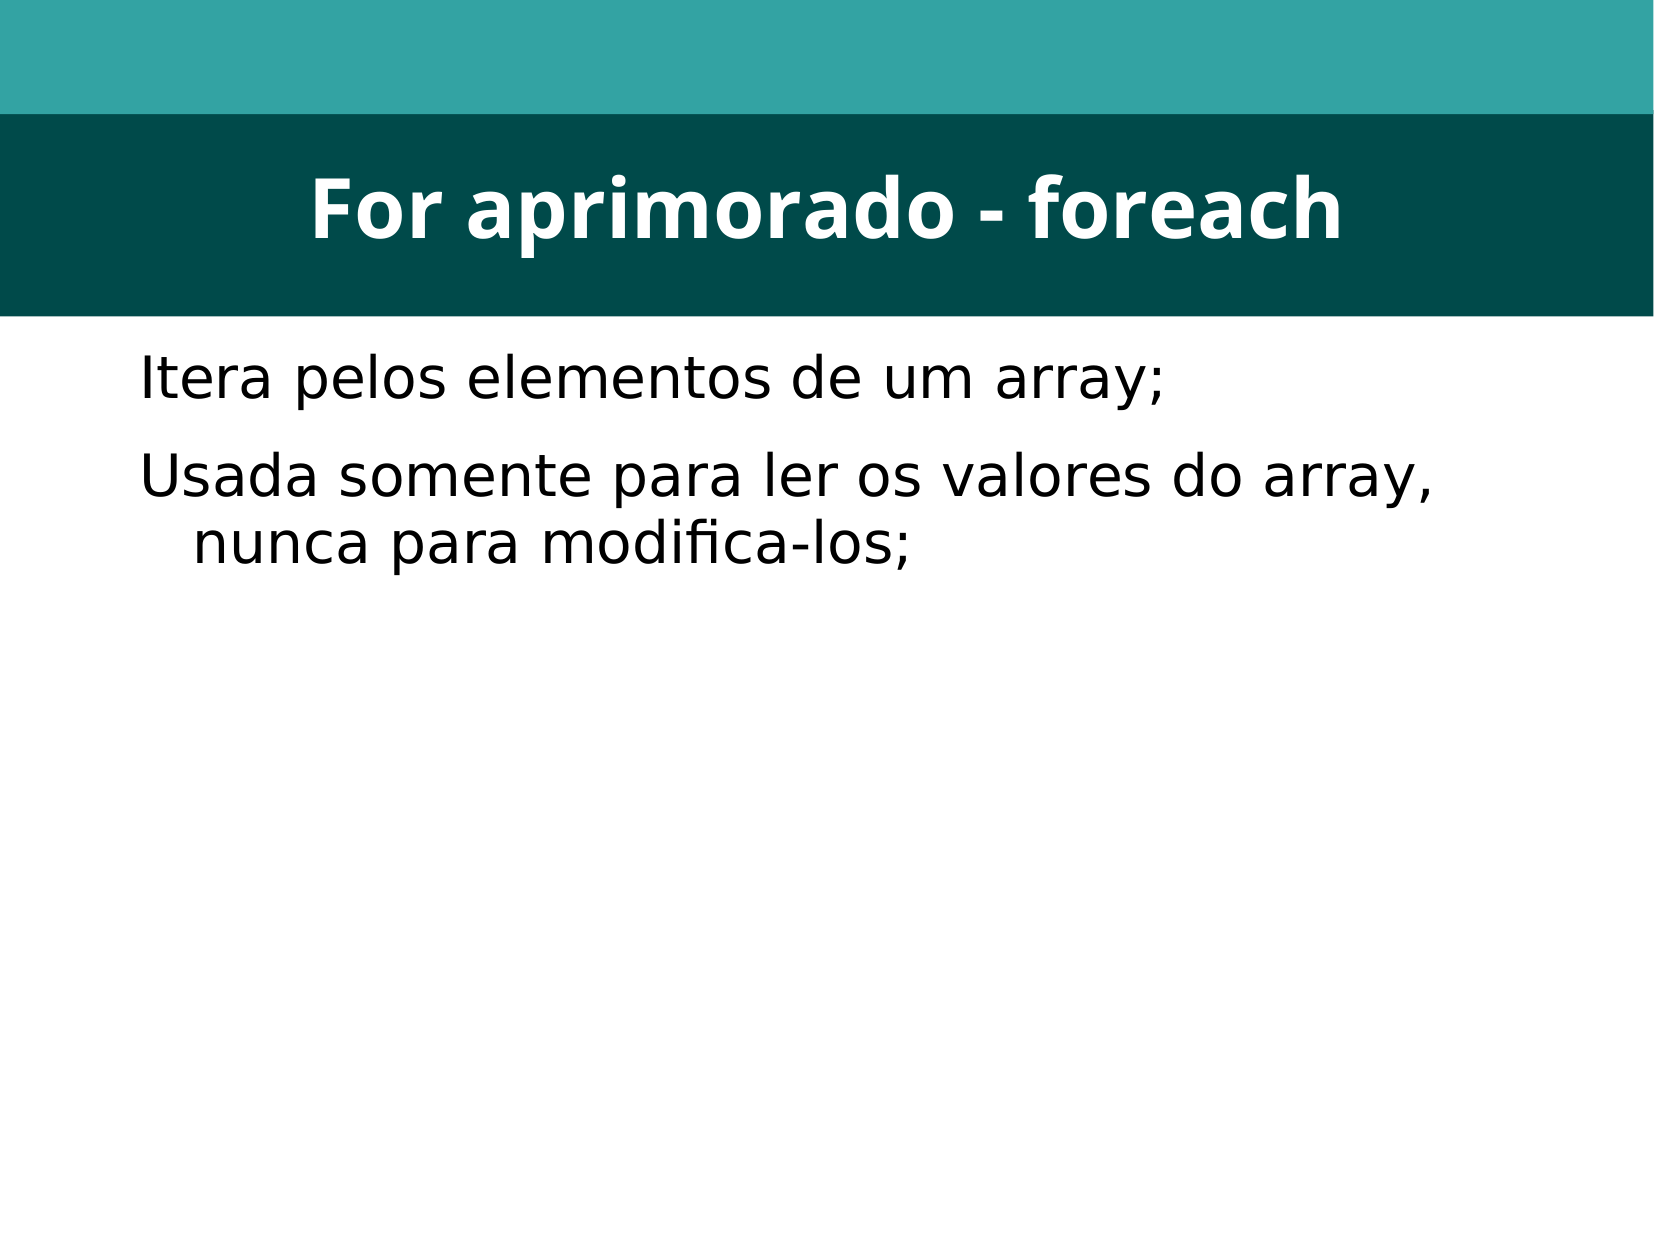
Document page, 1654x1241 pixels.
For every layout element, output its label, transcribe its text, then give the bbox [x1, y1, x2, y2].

list Itera pelos elementos de um array; Usada somente para ler os valores do array, nunca para modifica-los; [121, 344, 1534, 1127]
title For aprimorado - foreach [121, 102, 1534, 311]
